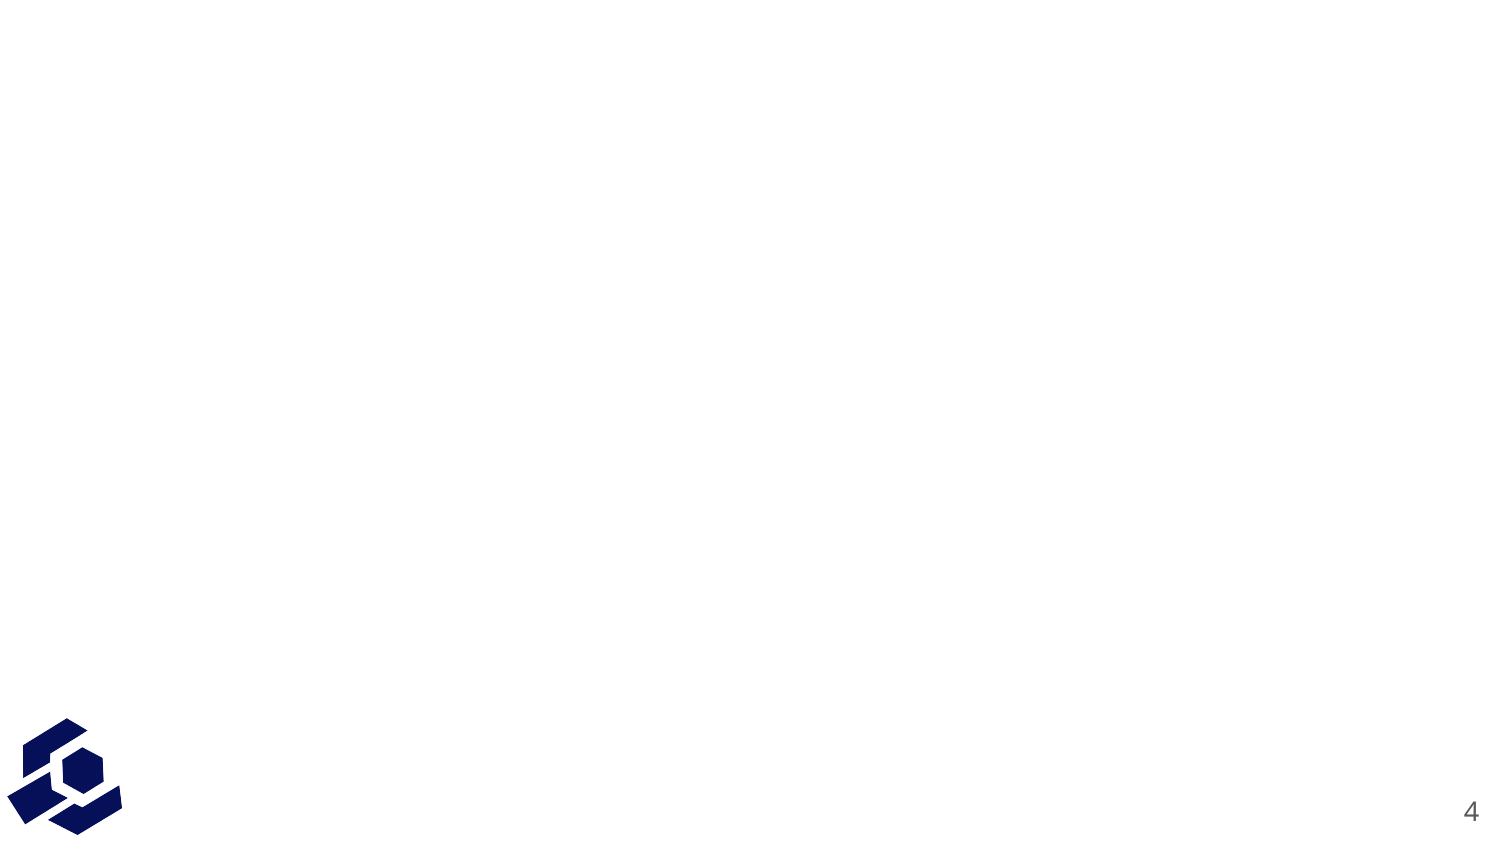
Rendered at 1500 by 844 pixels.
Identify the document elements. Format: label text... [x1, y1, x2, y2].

picture [7, 718, 122, 835]
slide_number <number> [1195, 779, 1495, 844]
